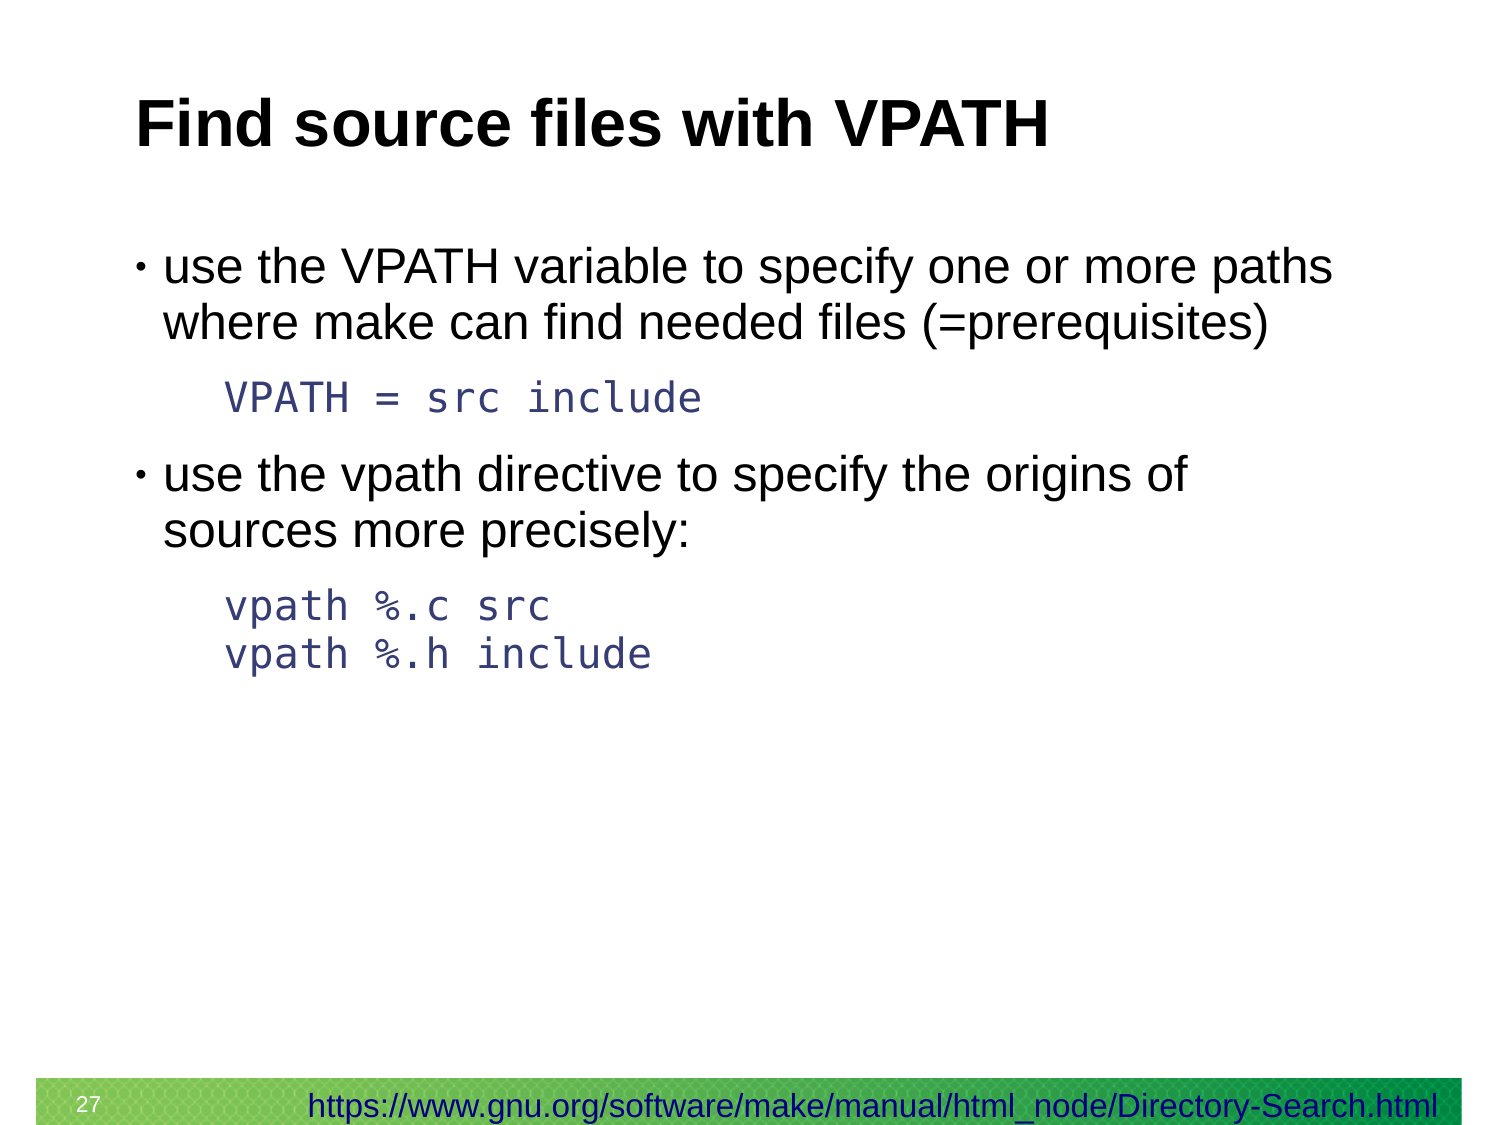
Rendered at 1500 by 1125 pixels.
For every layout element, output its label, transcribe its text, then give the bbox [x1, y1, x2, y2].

list use the VPATH variable to specify one or more paths where make can find needed files (=prerequisites) VPATH = src include use the vpath directive to specify the origins of sources more precisely: vpath %.c src vpath %.h include [135, 238, 1372, 982]
title Find source files with VPATH [135, 41, 1372, 204]
picture [36, 1078, 1462, 1125]
text_box https://www.gnu.org/software/make/manual/html_node/Directory-Search.html [293, 1080, 1456, 1125]
